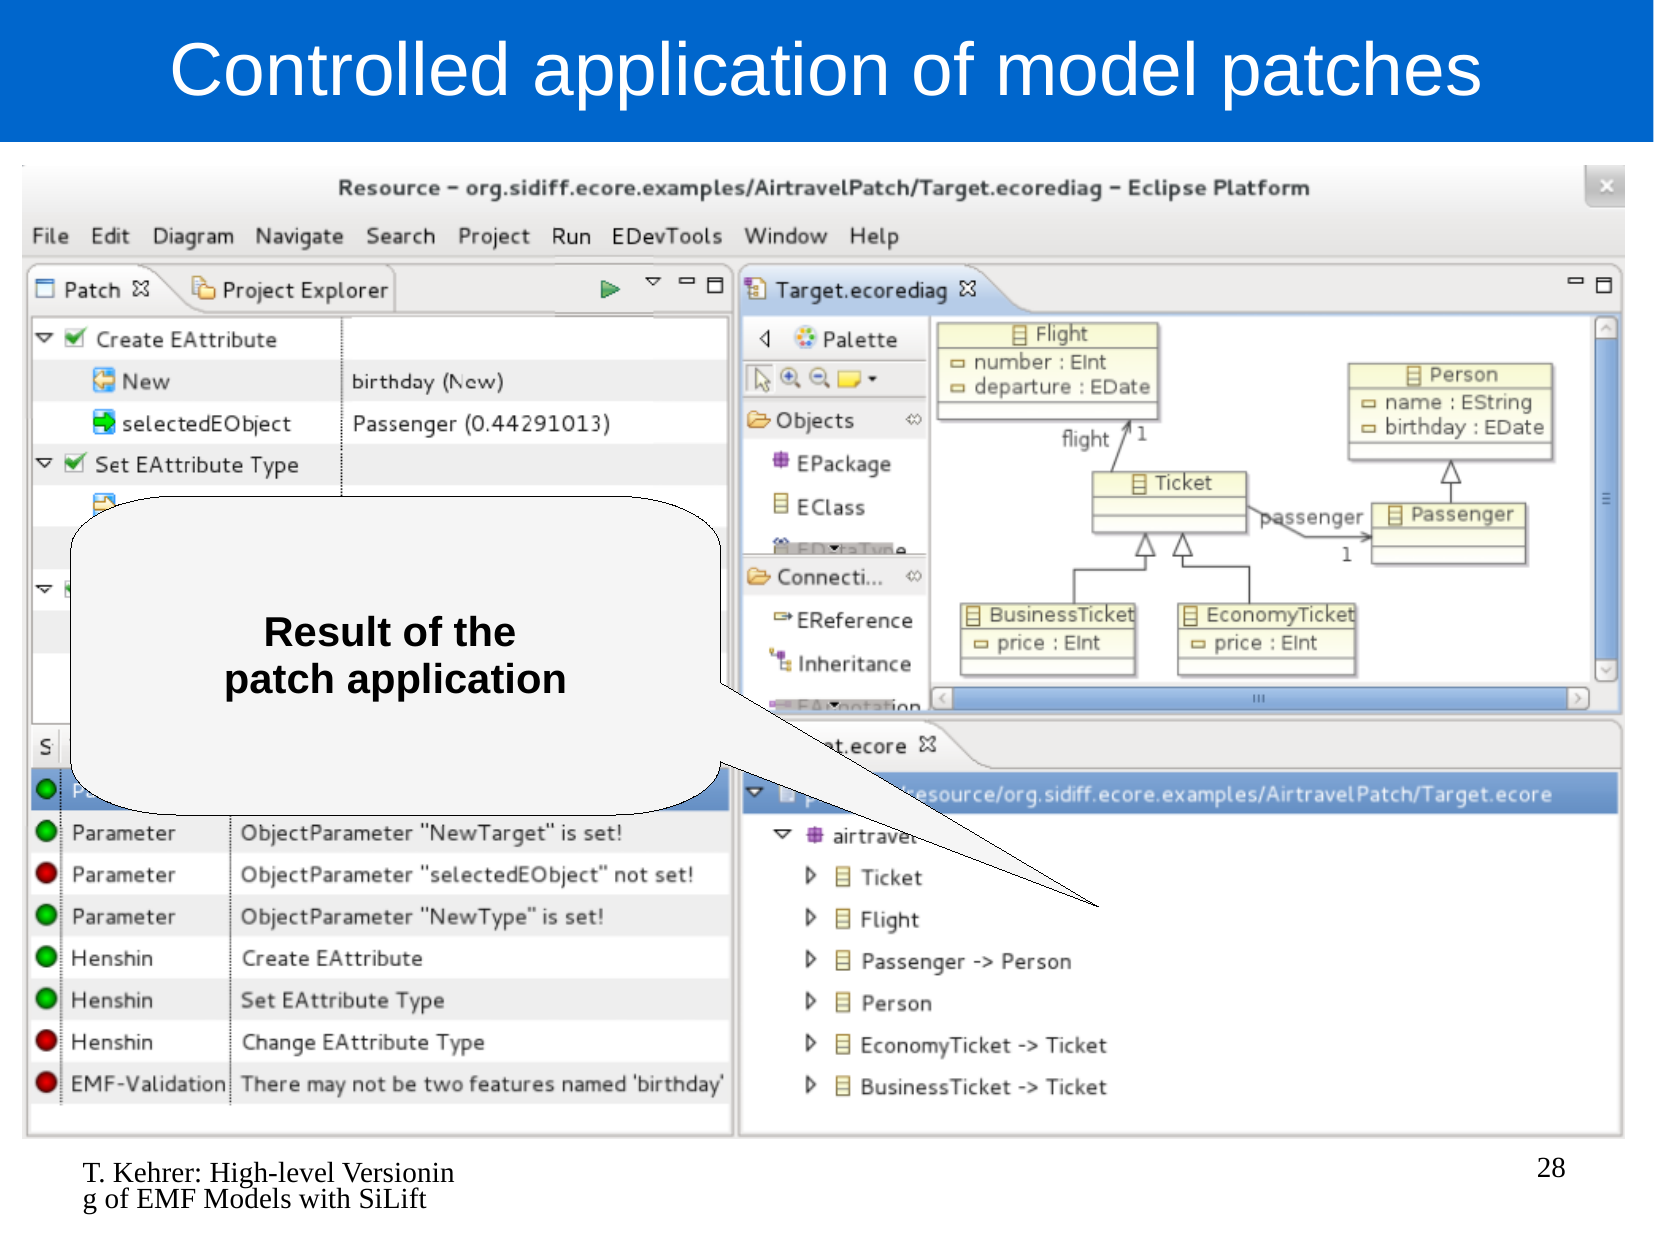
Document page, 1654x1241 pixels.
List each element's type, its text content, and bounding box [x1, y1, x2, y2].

text_box Result of the patch application [70, 496, 1099, 907]
picture [22, 165, 1625, 1139]
title Controlled application of model patches [0, 0, 1654, 142]
